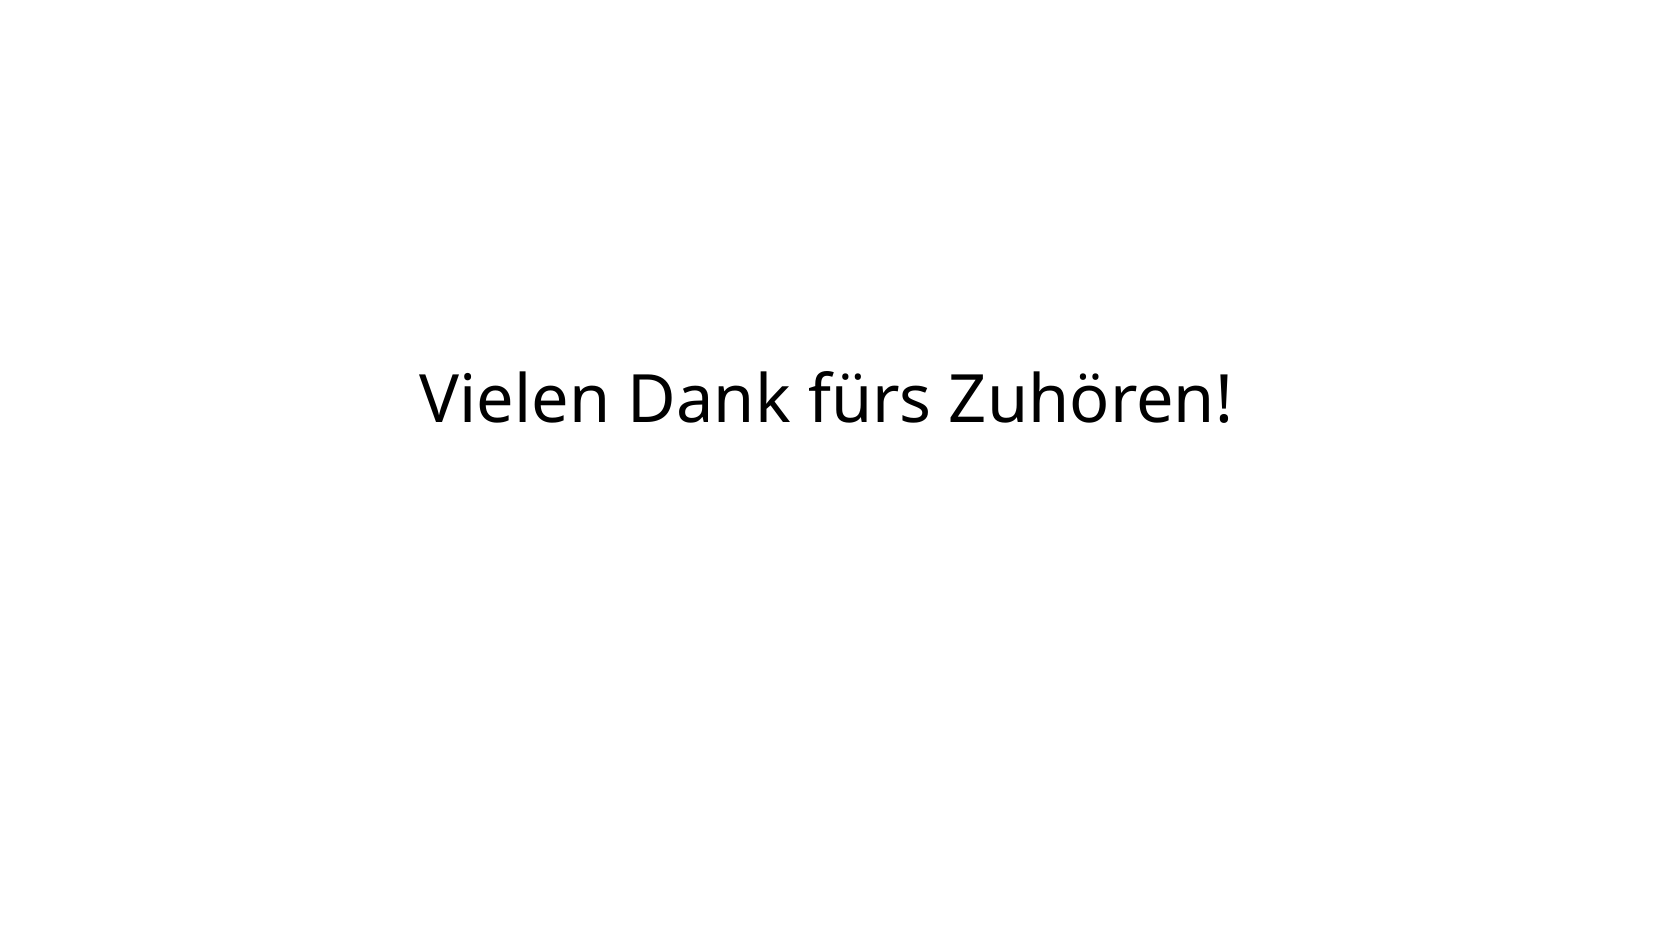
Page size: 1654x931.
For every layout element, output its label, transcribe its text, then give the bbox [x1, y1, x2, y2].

subtitle Vielen Dank fürs Zuhören! [82, 37, 1571, 757]
